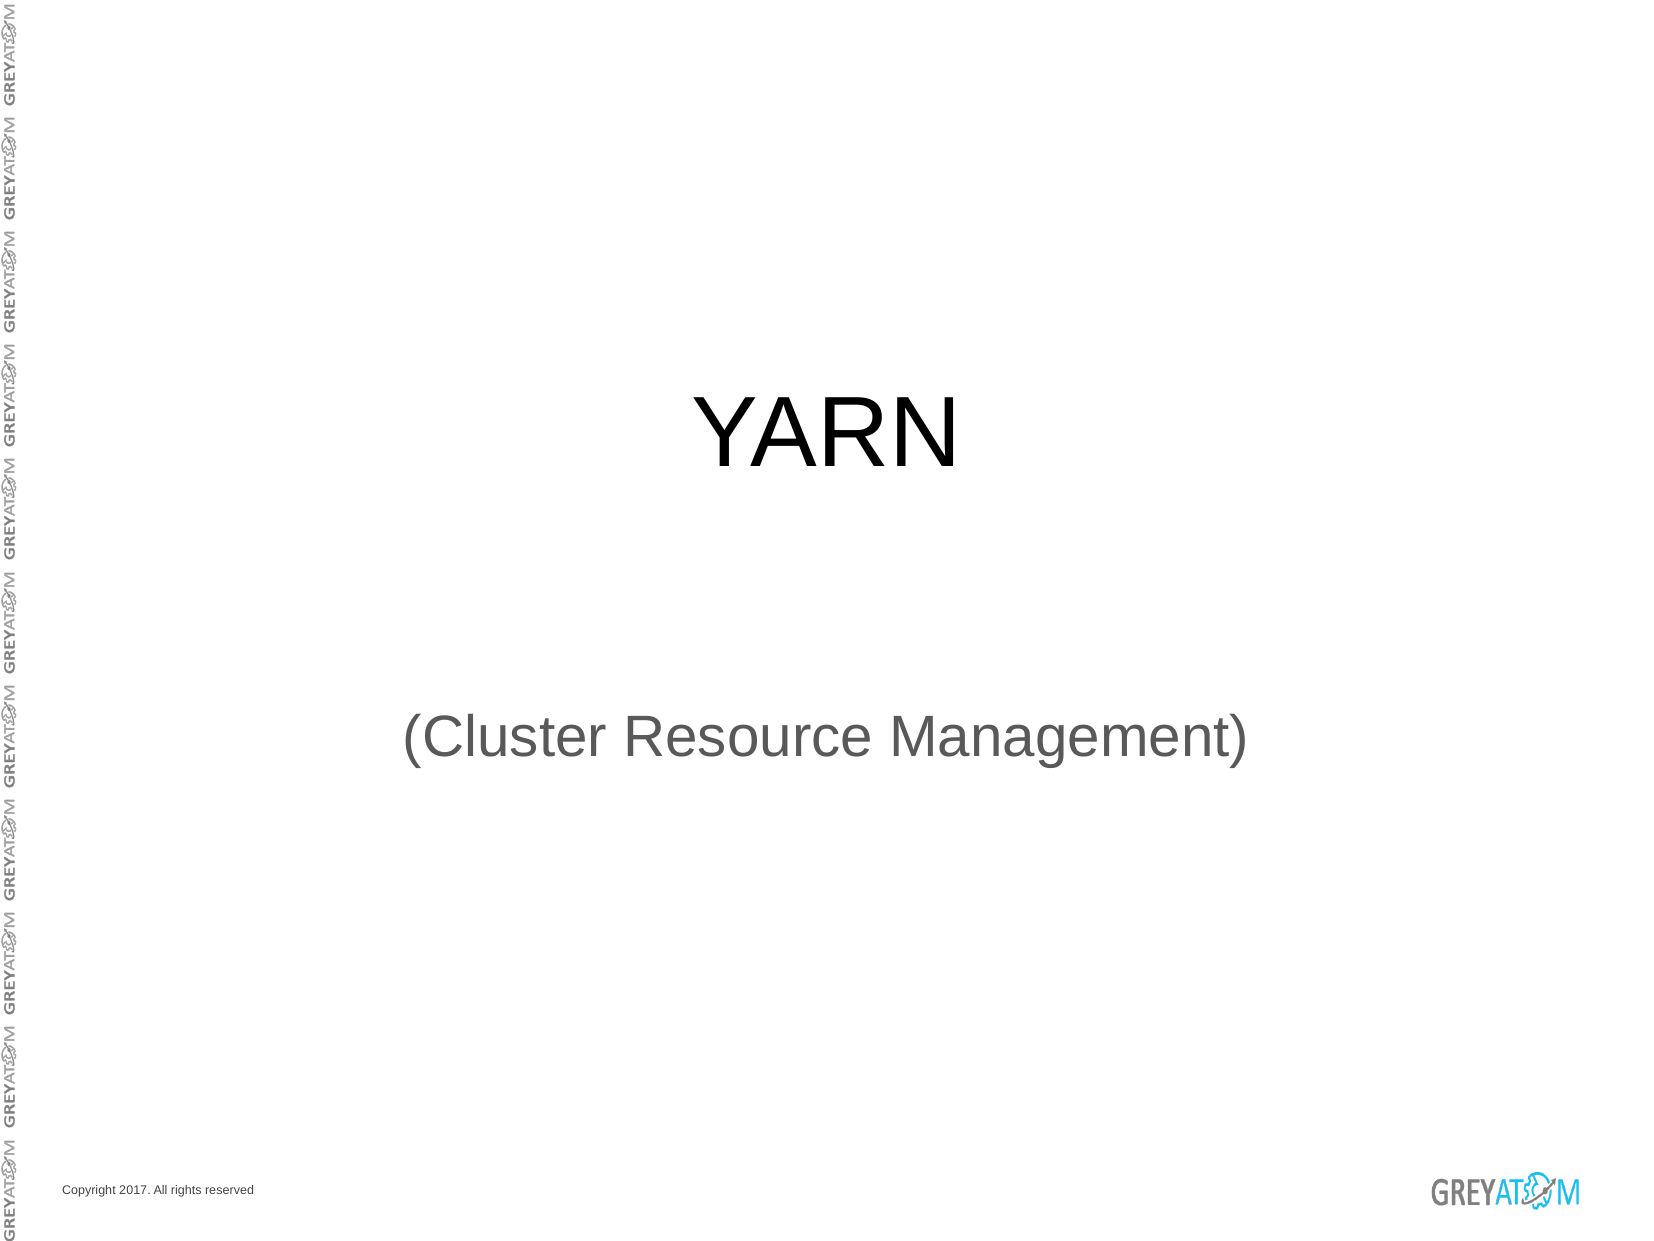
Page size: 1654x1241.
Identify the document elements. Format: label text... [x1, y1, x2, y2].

picture [1, 458, 17, 560]
picture [1, 1140, 17, 1241]
picture [1, 1026, 17, 1128]
text_box YARN [56, 179, 1597, 674]
text_box (Cluster Resource Management) [56, 683, 1597, 875]
picture [1, 685, 17, 788]
picture [1, 912, 17, 1015]
picture [1, 117, 17, 220]
picture [1430, 1168, 1581, 1212]
picture [1, 231, 17, 333]
picture [1, 4, 17, 106]
picture [1, 344, 17, 447]
picture [1, 572, 17, 674]
picture [1, 799, 17, 901]
